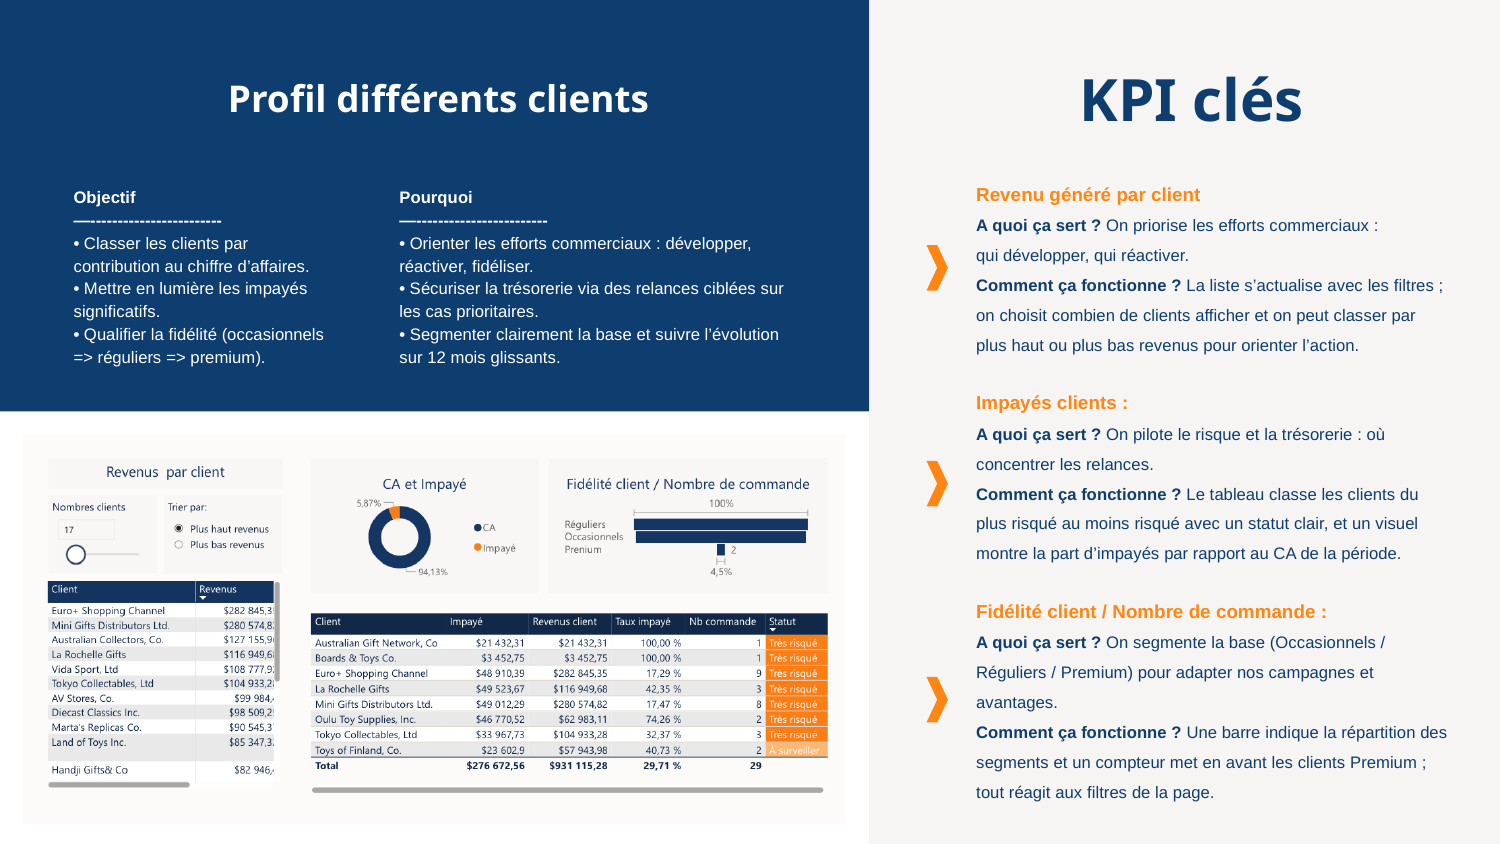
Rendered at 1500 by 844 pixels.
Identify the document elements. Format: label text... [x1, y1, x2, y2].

list Objectif —------------------------ • Classer les clients par contribution au chiffre d’affaires. • Mettre en lumière les impayés significatifs. • Qualifier la fidélité (occasionnels => réguliers => premium). [58, 168, 354, 392]
text_box [0, 0, 1500, 844]
list Pourquoi —------------------------ • Orienter les efforts commerciaux : développer, réactiver, fidéliser. • Sécuriser la trésorerie via des relances ciblées sur les cas prioritaires. • Segmenter clairement la base et suivre l’évolution sur 12 mois glissants. [384, 168, 817, 382]
list Revenu généré par client A quoi ça sert ? On priorise les efforts commerciaux : qui développer, qui réactiver. Comment ça fonctionne ? La liste s’actualise avec les filtres ; on choisit combien de clients afficher et on peut classer par plus haut ou plus bas revenus pour orienter l’action. Impayés clients : A quoi ça sert ? On pilote le risque et la trésorerie : où concentrer les relances. Comment ça fonctionne ? Le tableau classe les clients du plus risqué au moins risqué avec un statut clair, et un visuel montre la part d’impayés par rapport au CA de la période. Fidélité client / Nombre de commande : A quoi ça sert ? On segmente la base (Occasionnels / Réguliers / Premium) pour adapter nos campagnes et avantages. Comment ça fonctionne ? Une barre indique la répartition des segments et un compteur met en avant les clients Premium ; tout réagit aux filtres de la page. [961, 156, 1466, 812]
title Profil différents clients [60, 60, 817, 136]
picture [22, 434, 847, 824]
title KPI clés [1006, 48, 1378, 151]
